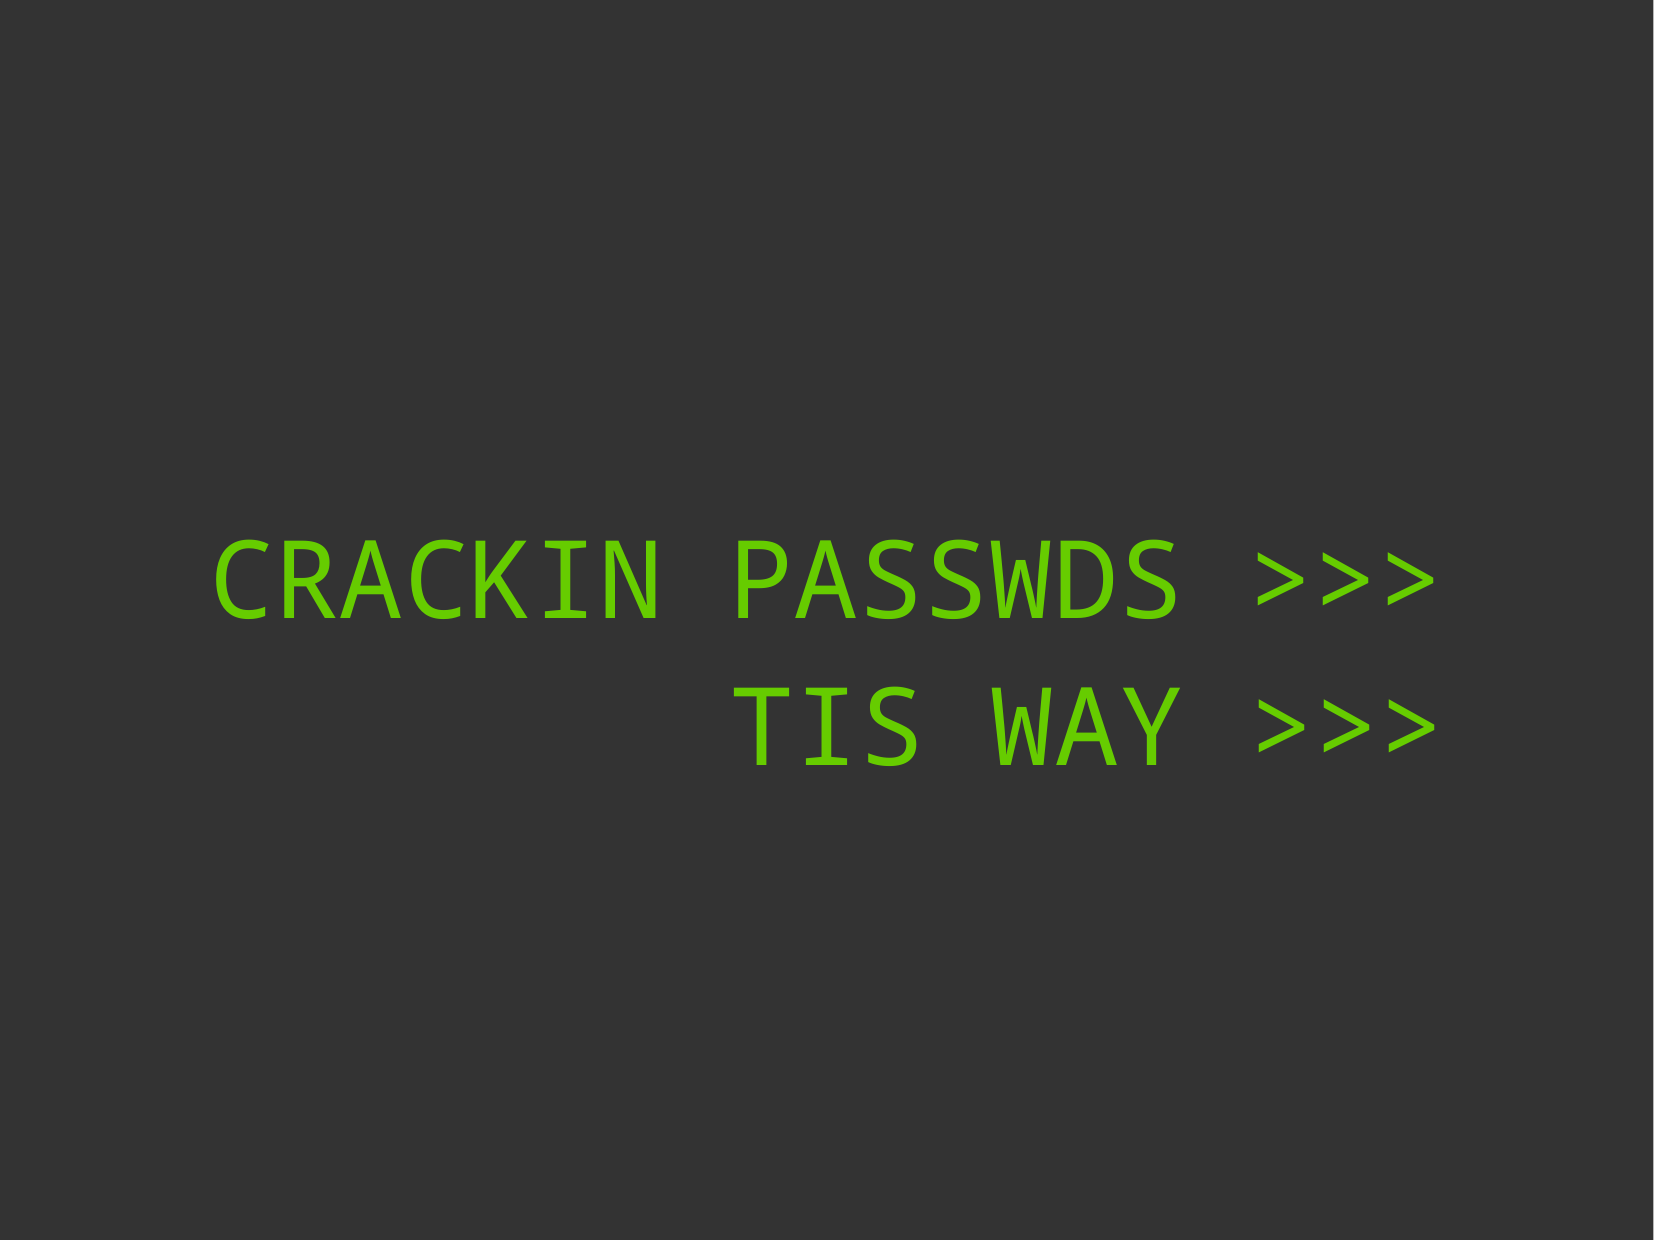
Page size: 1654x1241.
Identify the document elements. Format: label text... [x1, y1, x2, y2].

subtitle CRACKIN PASSWDS >>> TIS WAY >>> [82, 290, 1571, 1010]
